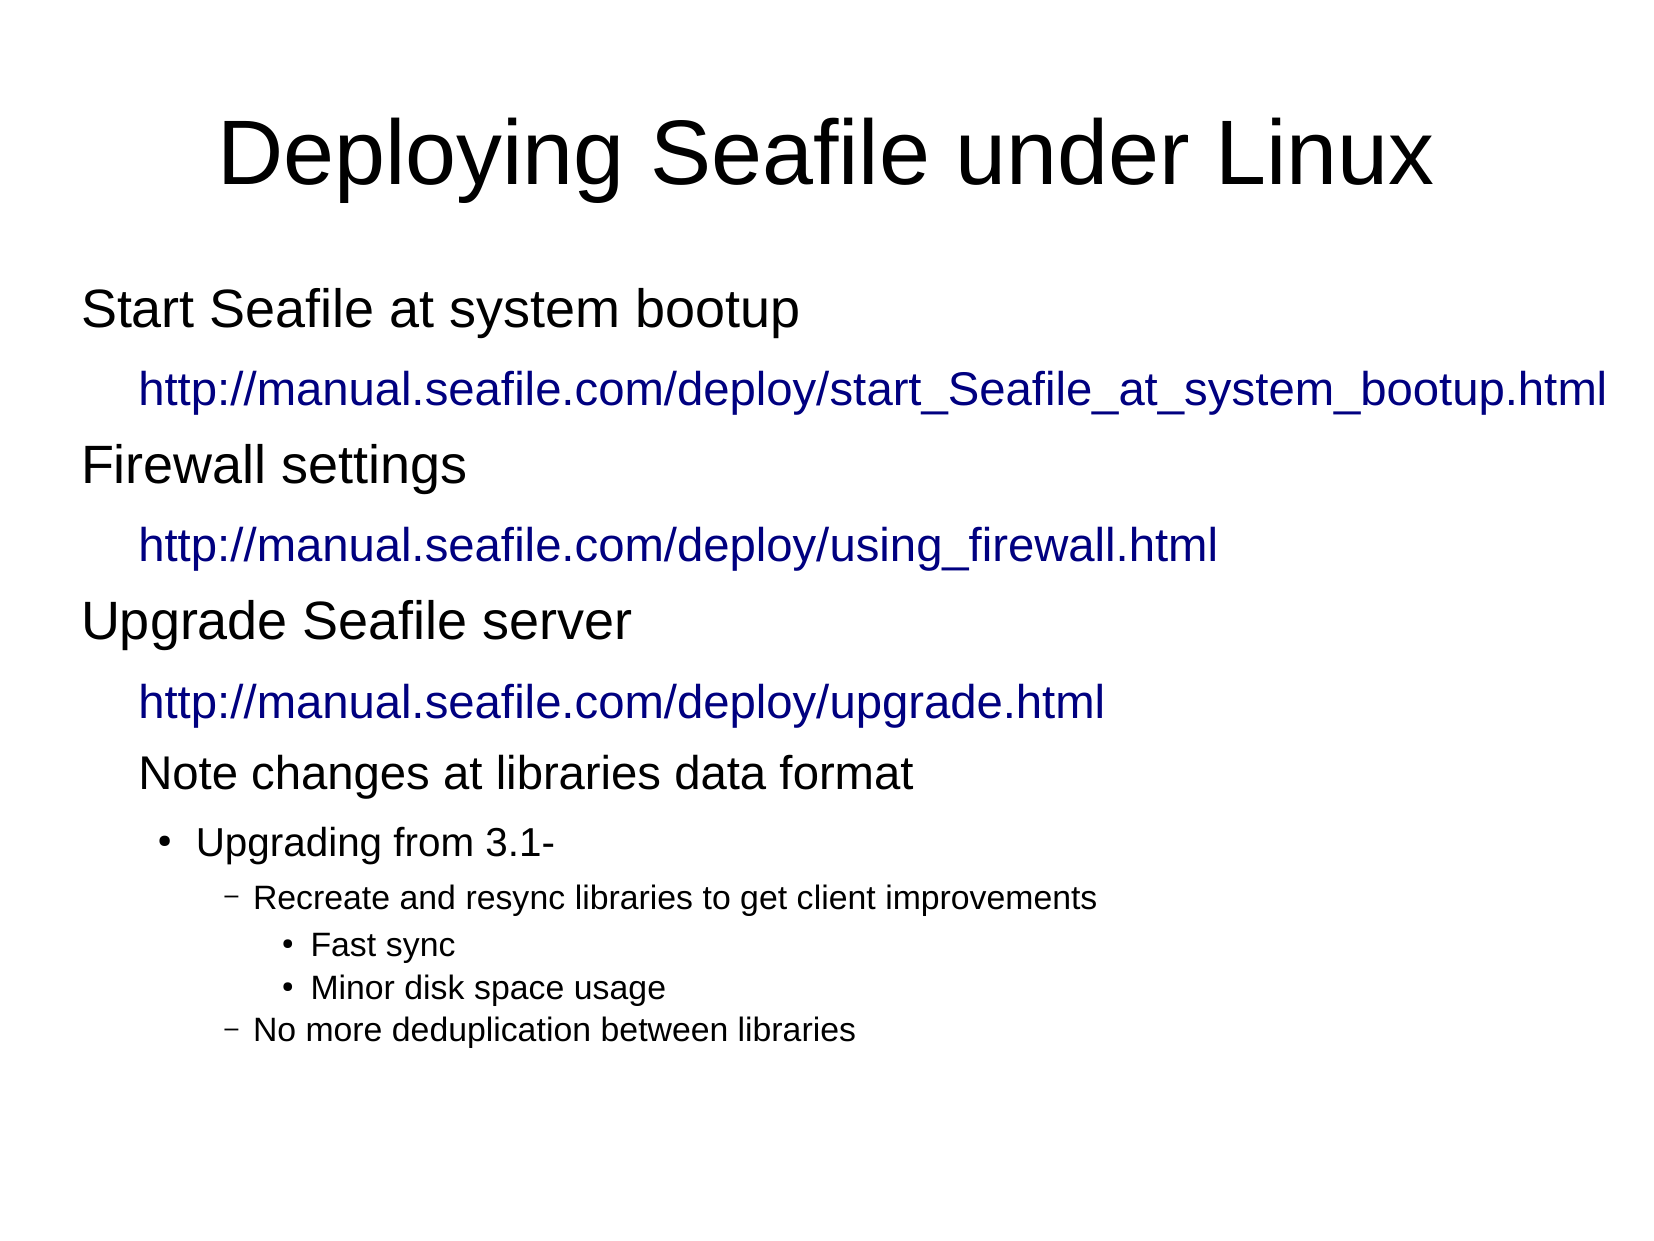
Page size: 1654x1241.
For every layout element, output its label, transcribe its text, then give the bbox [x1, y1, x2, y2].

list Start Seafile at system bootup http://manual.seafile.com/deploy/start_Seafile_at_system_bootup.html Firewall settings http://manual.seafile.com/deploy/using_firewall.html Upgrade Seafile server http://manual.seafile.com/deploy/upgrade.html Note changes at libraries data format Upgrading from 3.1- Recreate and resync libraries to get client improvements Fast sync Minor disk space usage No more deduplication between libraries [23, 278, 1630, 1052]
title Deploying Seafile under Linux [82, 49, 1571, 257]
